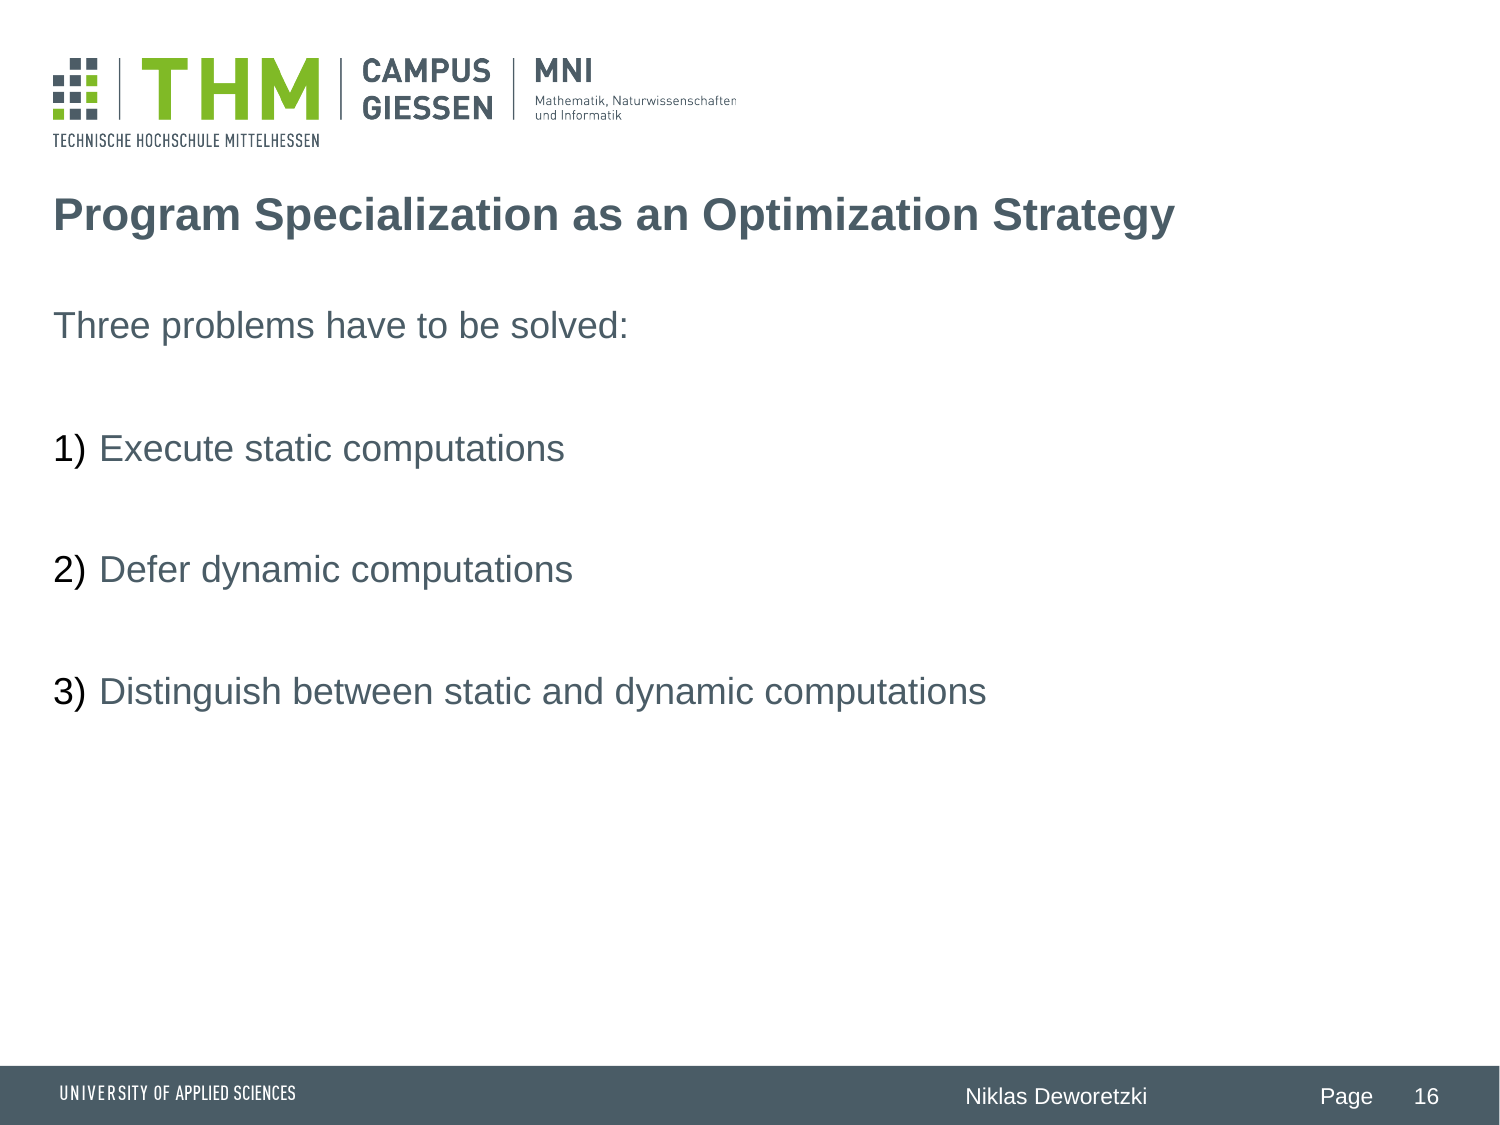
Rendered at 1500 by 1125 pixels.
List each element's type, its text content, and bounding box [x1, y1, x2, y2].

picture [53, 58, 736, 147]
list Three problems have to be solved: [53, 293, 1388, 376]
slide_number <number> [1376, 1073, 1455, 1118]
picture [59, 1082, 296, 1104]
list Execute static computations Defer dynamic computations Distinguish between static and dynamic computations [53, 364, 1436, 901]
title Program Specialization as an Optimization Strategy [53, 177, 1435, 272]
